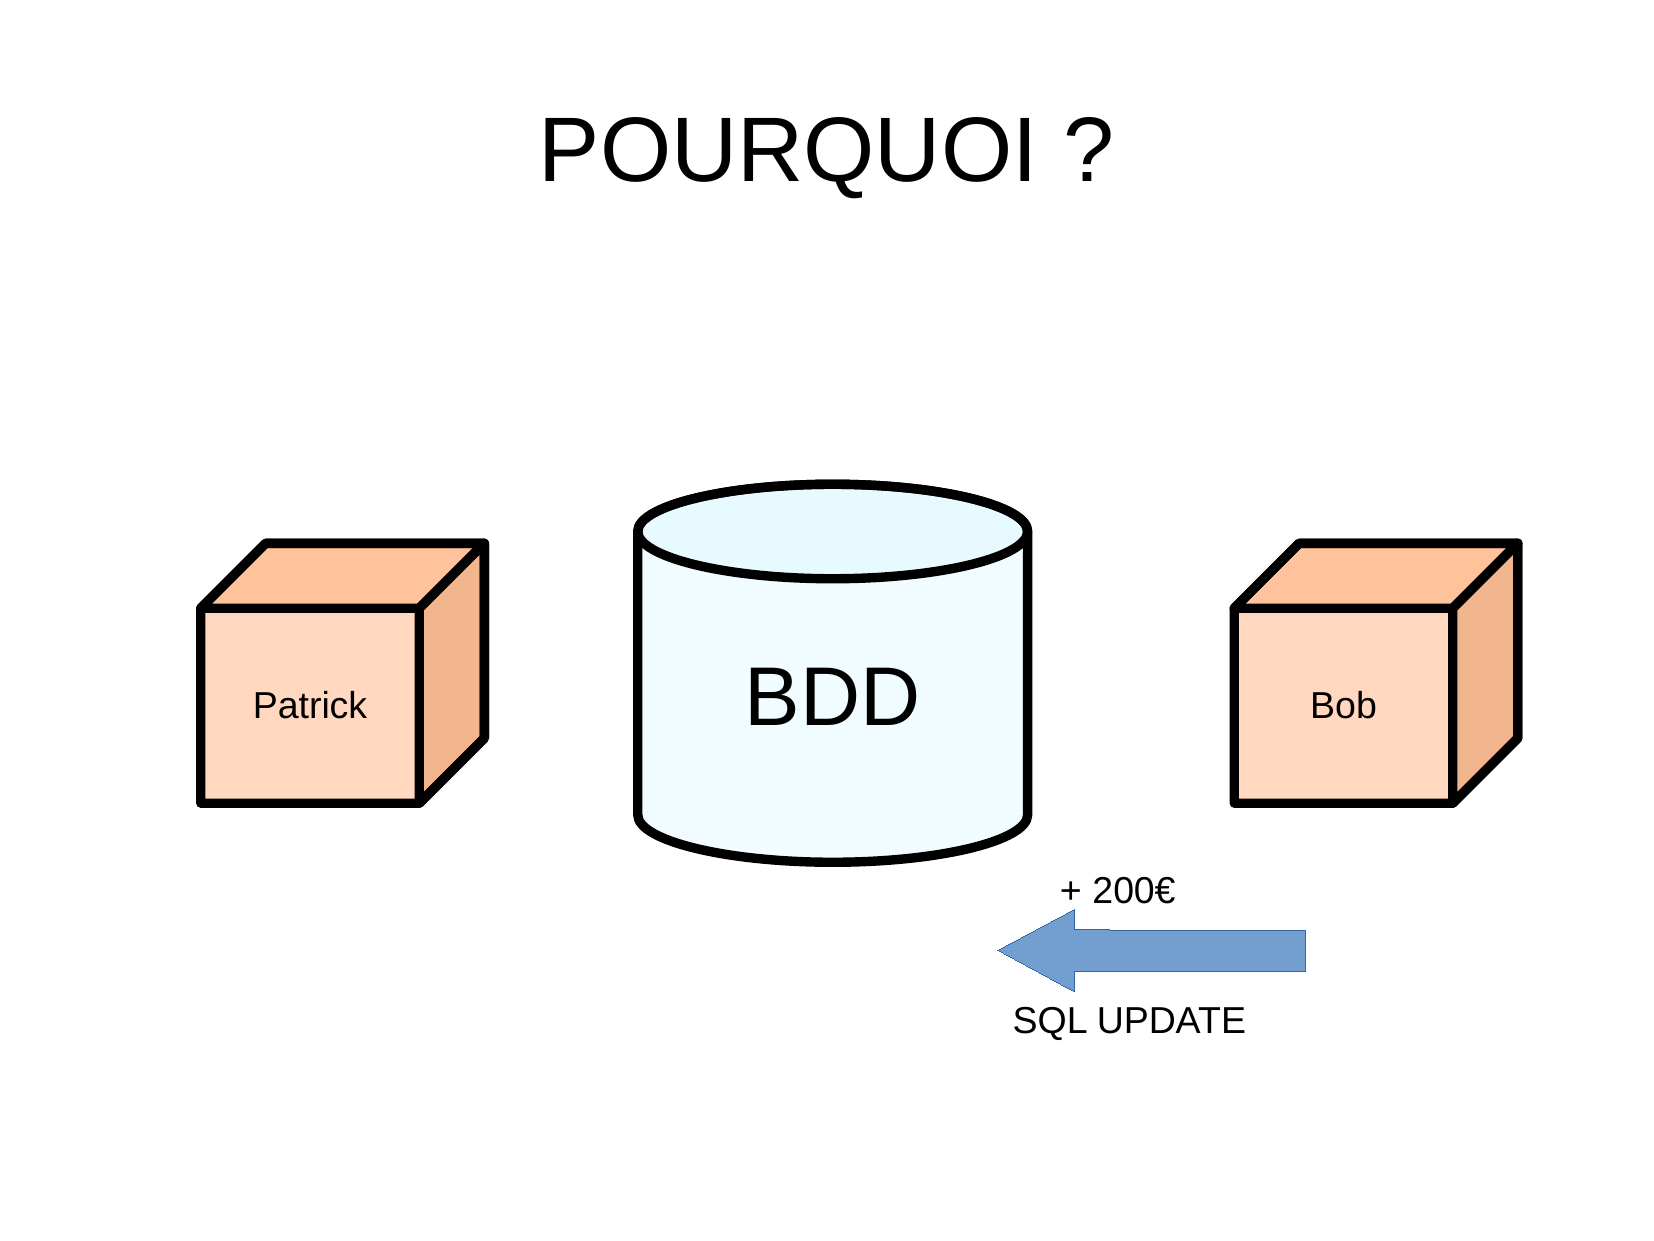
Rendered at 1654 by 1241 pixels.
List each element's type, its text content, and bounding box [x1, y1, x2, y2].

text_box [997, 909, 1306, 992]
text_box Bob [1234, 609, 1452, 804]
text_box Patrick [200, 609, 419, 804]
text_box + 200€ [1045, 862, 1317, 920]
text_box SQL UPDATE [998, 992, 1353, 1049]
title POURQUOI ? [82, 47, 1571, 252]
text_box BDD [637, 533, 1028, 863]
